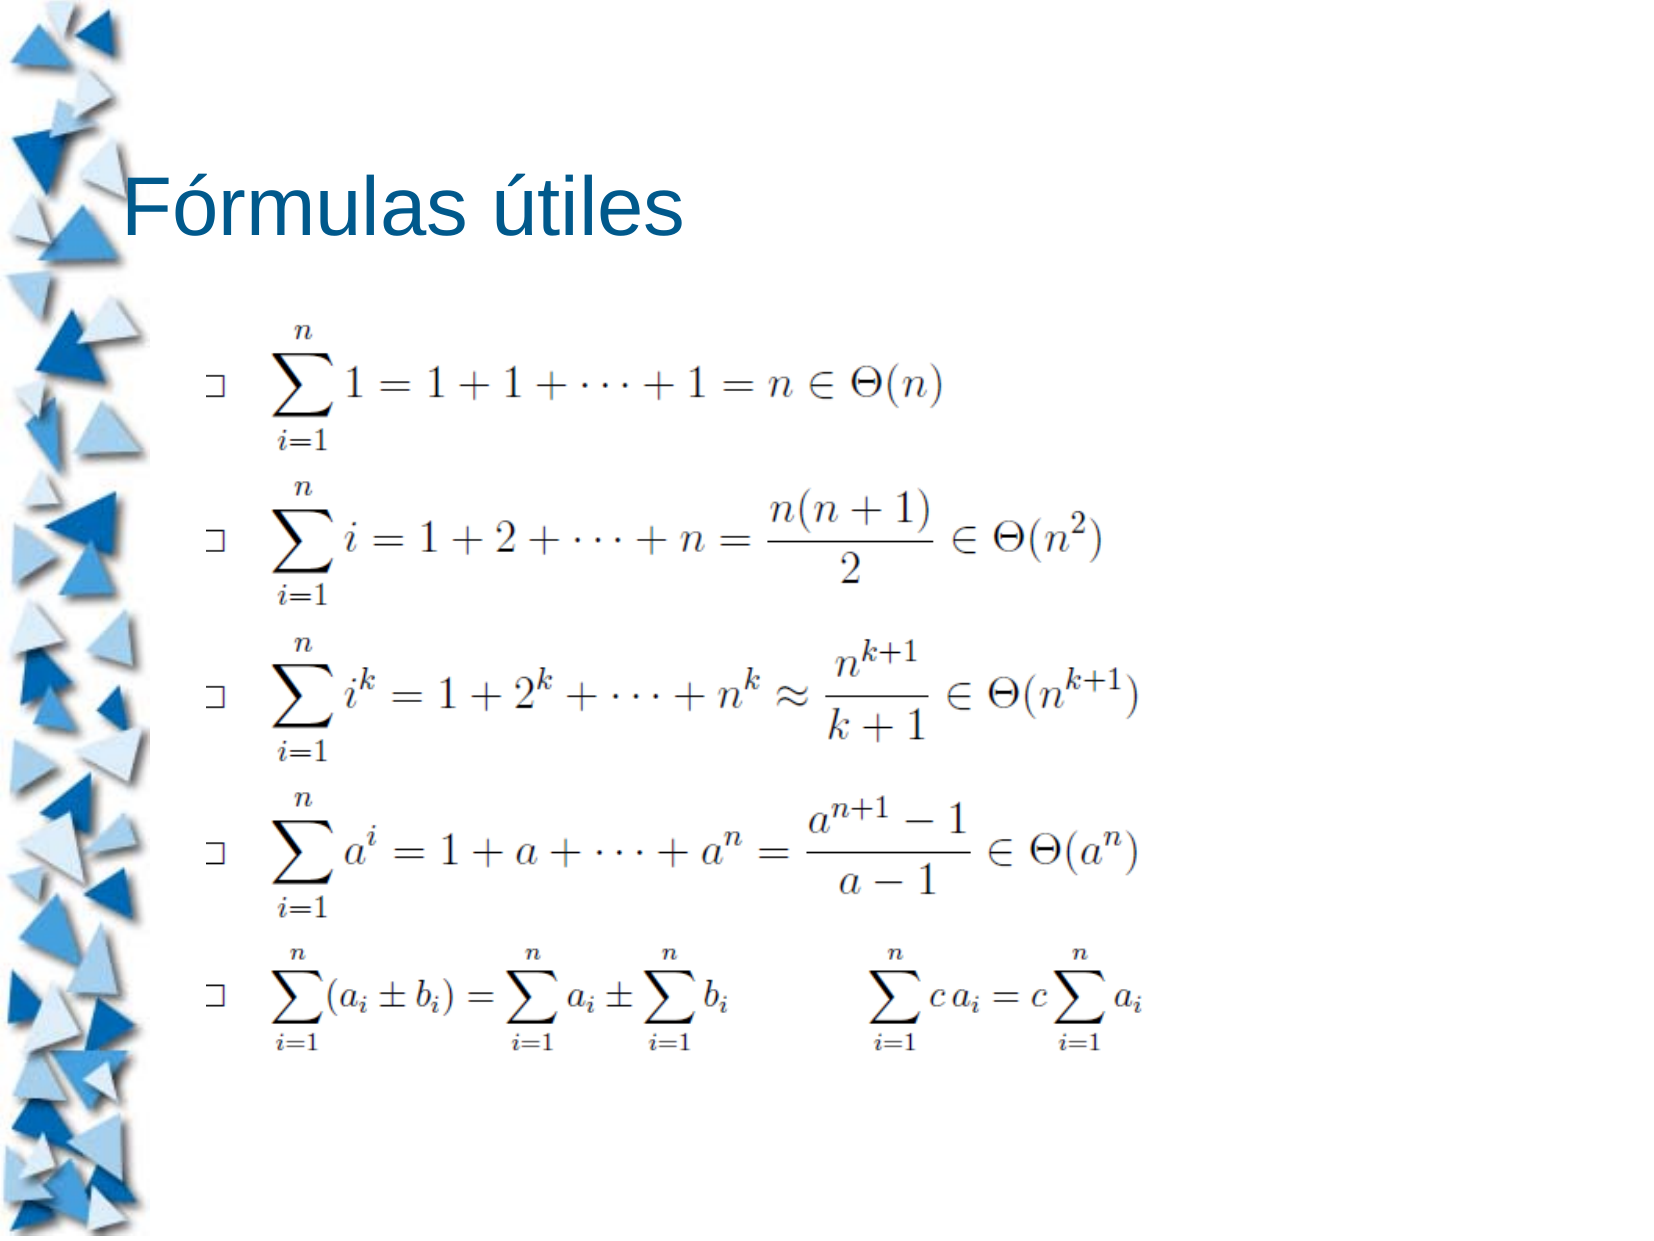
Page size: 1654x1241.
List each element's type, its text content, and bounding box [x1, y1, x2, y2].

title Fórmulas útiles [121, 102, 1534, 310]
picture [206, 316, 1201, 1063]
picture [0, 0, 150, 1236]
